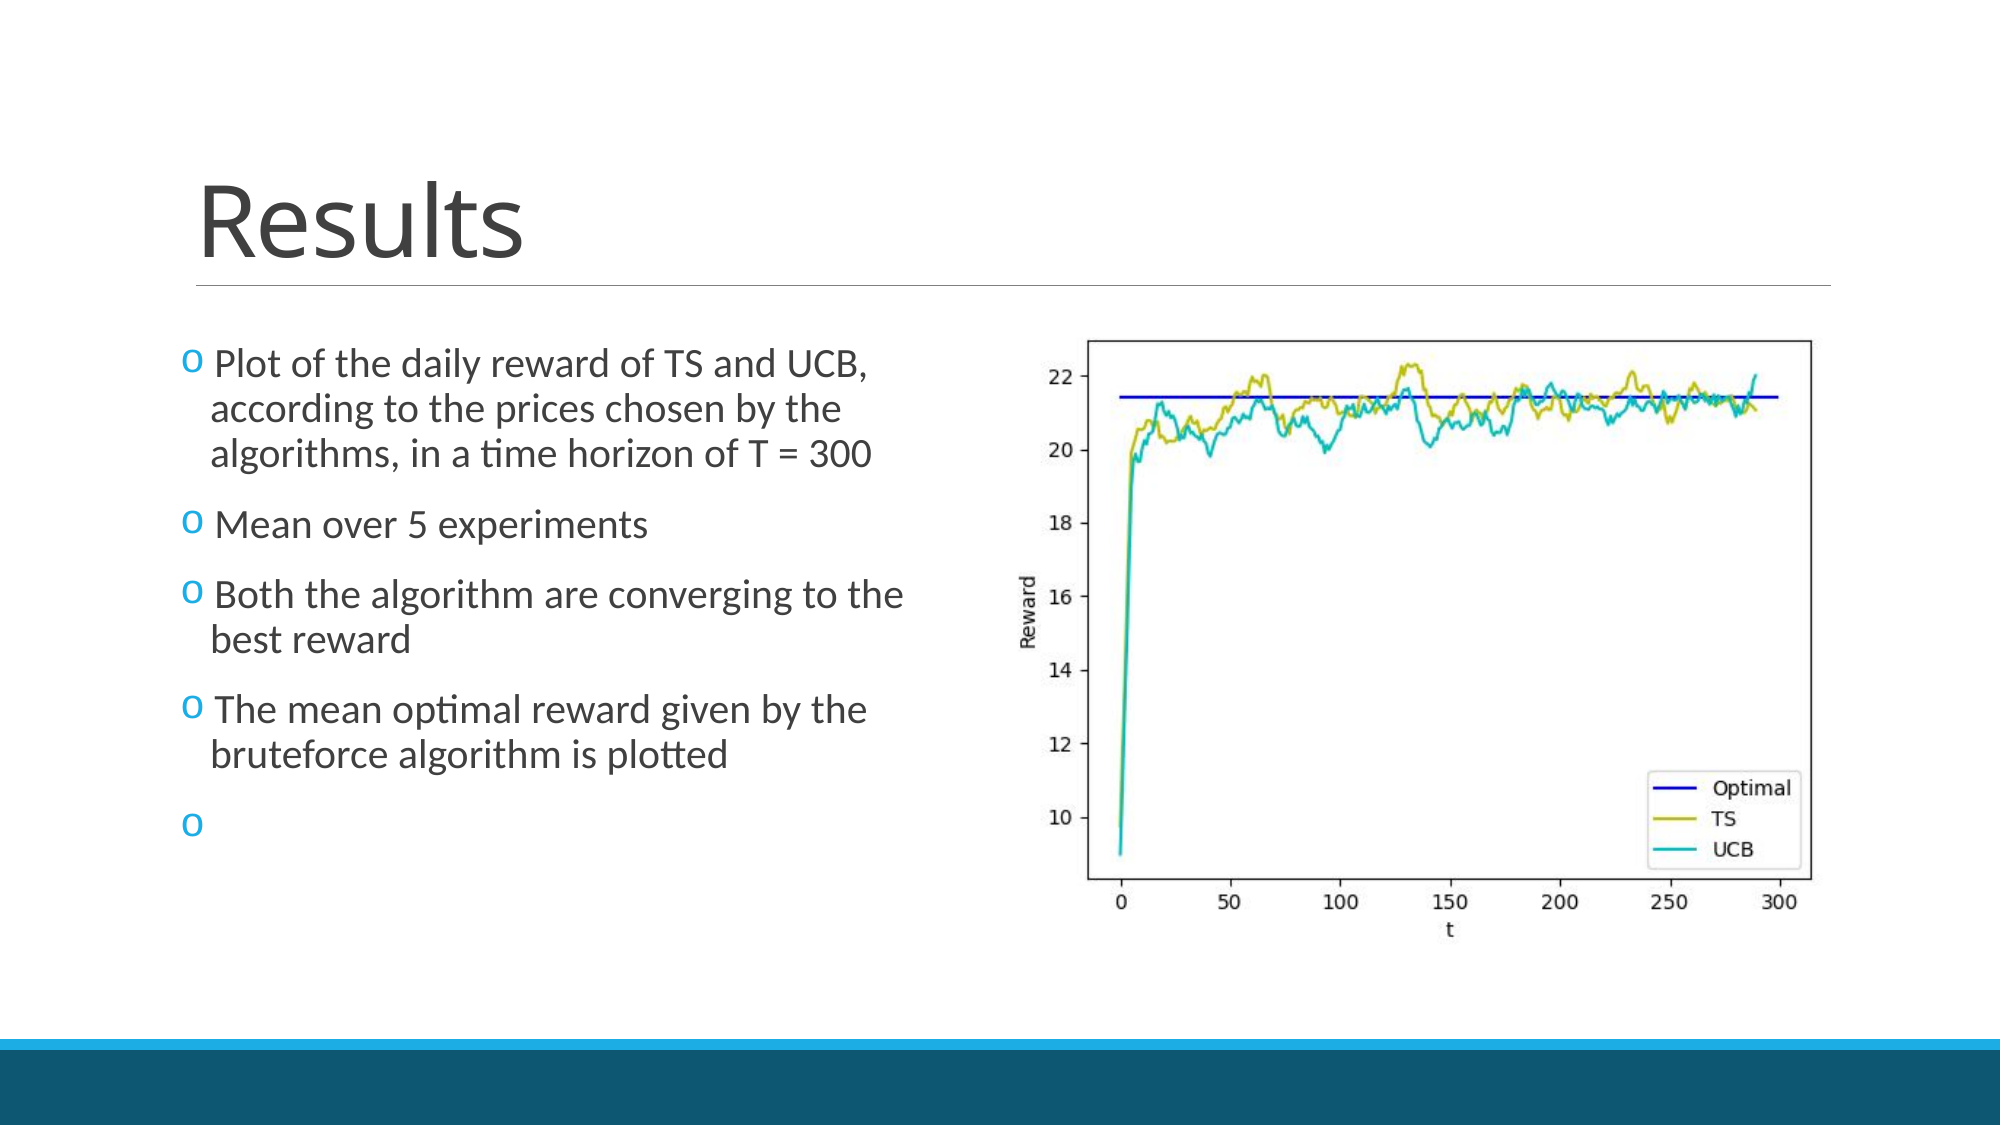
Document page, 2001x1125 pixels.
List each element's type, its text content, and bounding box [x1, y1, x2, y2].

title Results [180, 47, 1831, 286]
picture [999, 302, 1853, 947]
list Plot of the daily reward of TS and UCB, according to the prices chosen by the algorithms, in a time horizon of T = 300 Mean over 5 experiments Both the algorithm are converging to the best reward The mean optimal reward given by the bruteforce algorithm is plotted [180, 334, 946, 963]
